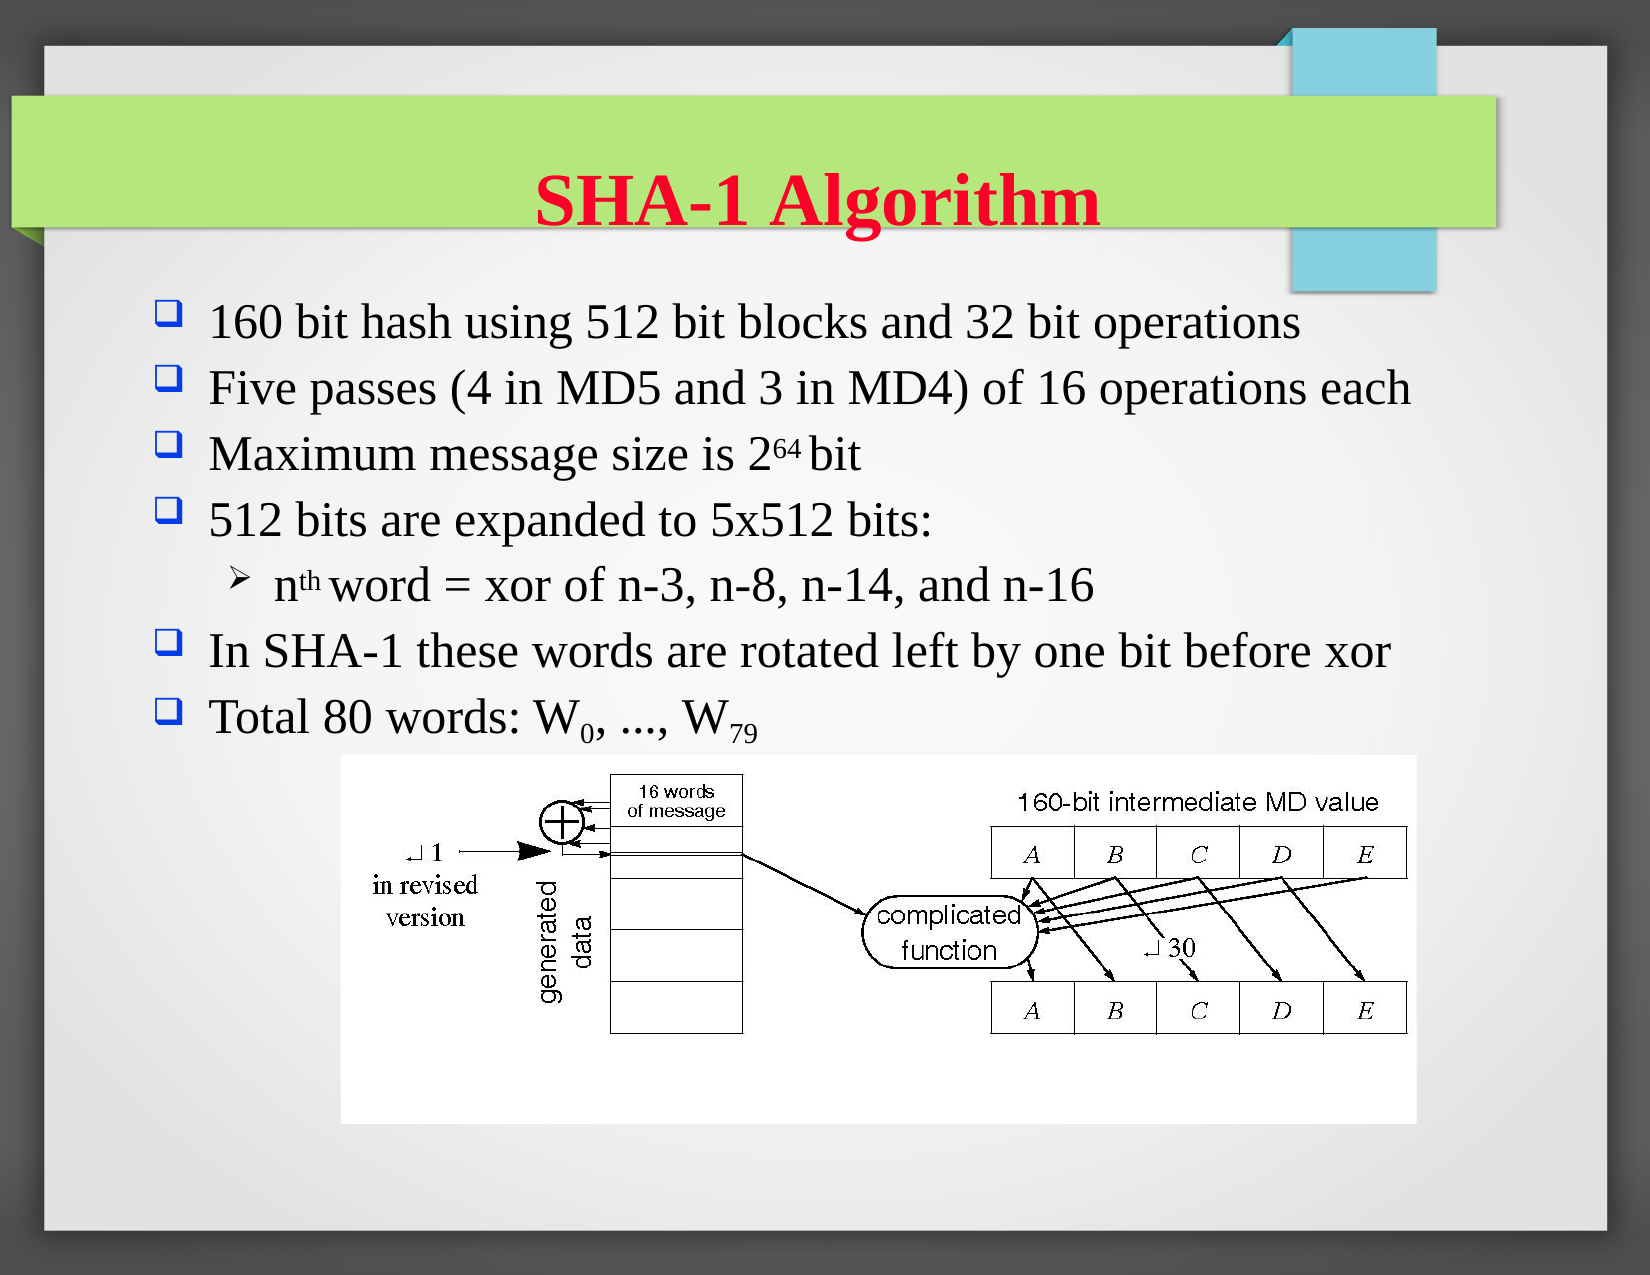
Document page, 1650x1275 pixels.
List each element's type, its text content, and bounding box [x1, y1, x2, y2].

text_box [340, 755, 1417, 1124]
title SHA-1 Algorithm [532, 148, 1106, 280]
text_box 160 bit hash using 512 bit blocks and 32 bit operations Five passes (4 in MD5 and 3 in MD4) of 16 operations each Maximum message size is 264 bit 512 bits are expanded to 5x512 bits: nth word = xor of n-3, n-8, n-14, and n-16 In SHA-1 these words are rotated left by one bit before xor Total 80 words: W0, ..., W79 [150, 280, 1413, 750]
picture [0, 0, 1650, 1275]
